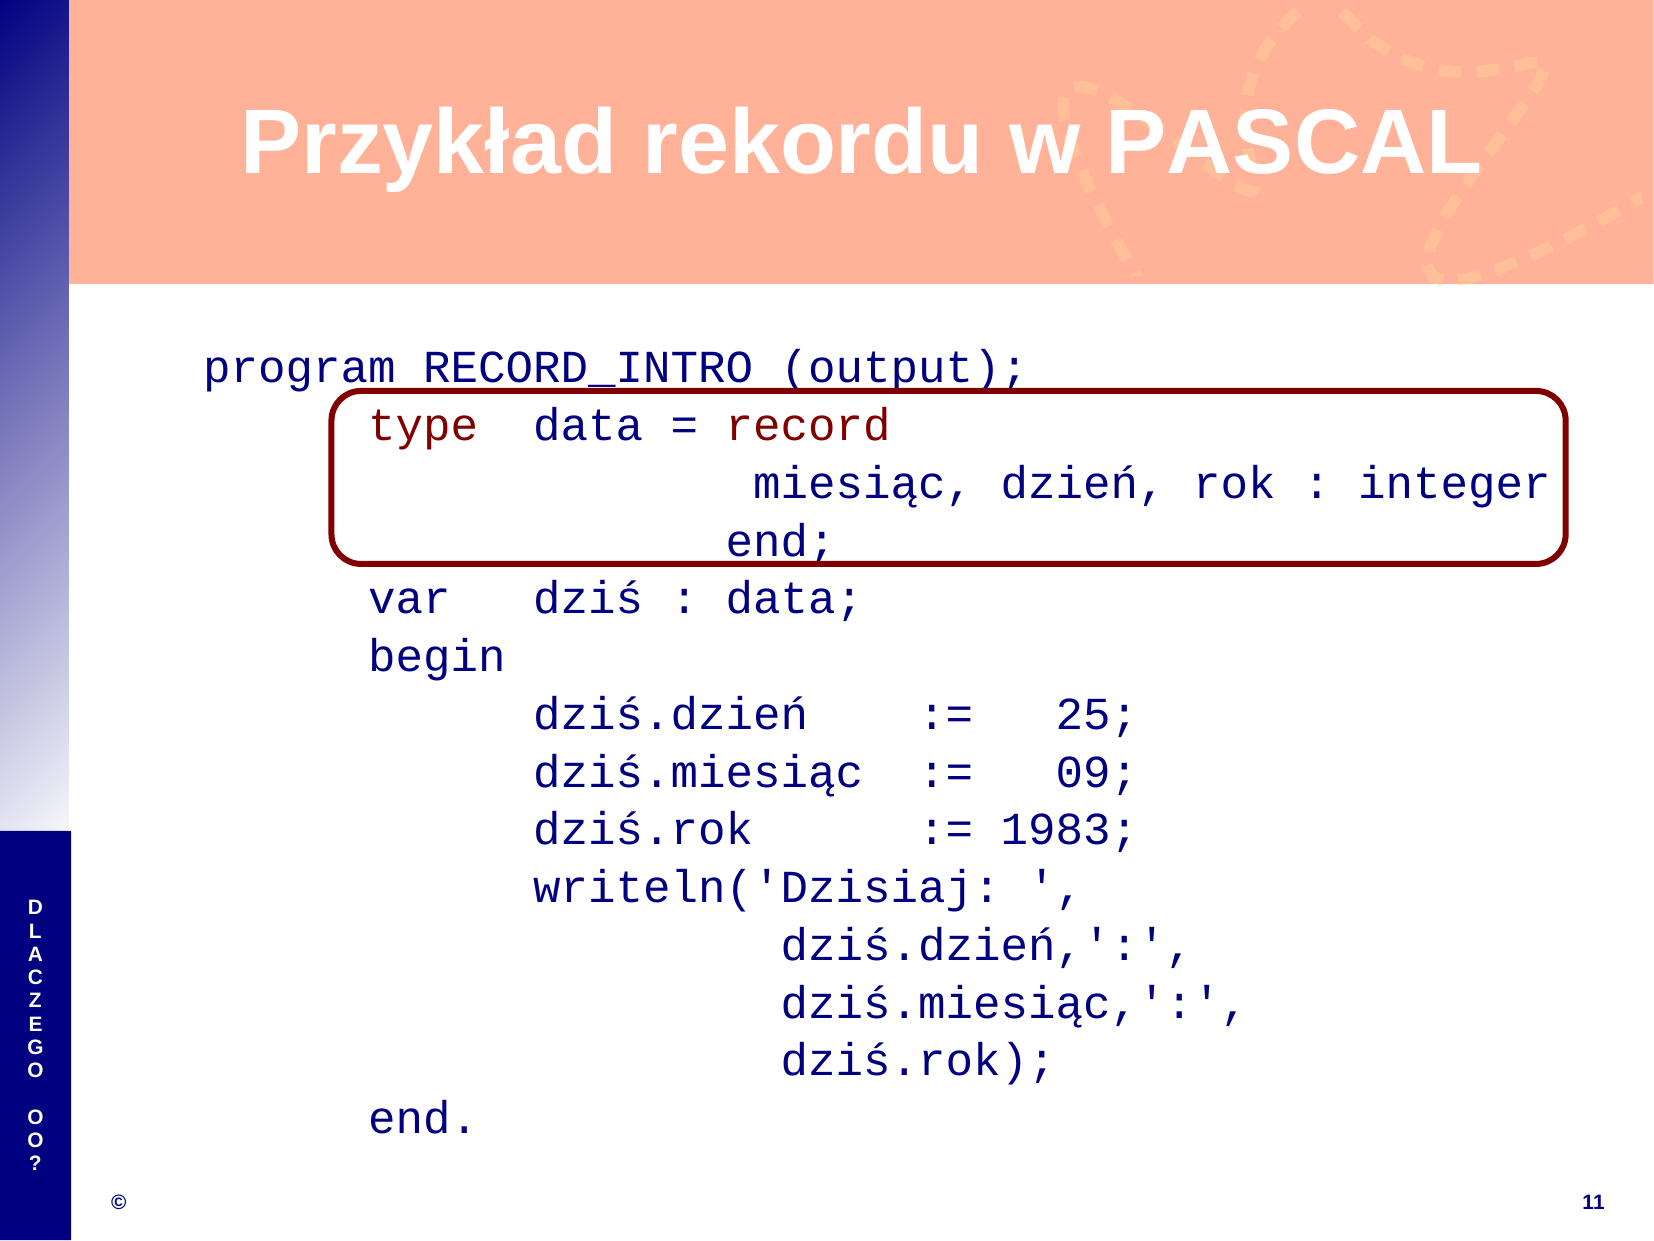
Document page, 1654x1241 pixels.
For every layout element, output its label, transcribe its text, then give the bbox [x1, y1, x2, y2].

title Przykład rekordu w PASCAL [108, 37, 1617, 246]
text_box D L A C Z E G O O O ? [0, 830, 71, 1241]
list program RECORD_INTRO (output); type data = record miesiąc, dzień, rok : integer end; var dziś : data; begin dziś.dzień := 25; dziś.miesiąc := 09; dziś.rok := 1983; writeln('Dzisiaj: ', dziś.dzień,':', dziś.miesiąc,':', dziś.rok); end. [148, 344, 1621, 1148]
